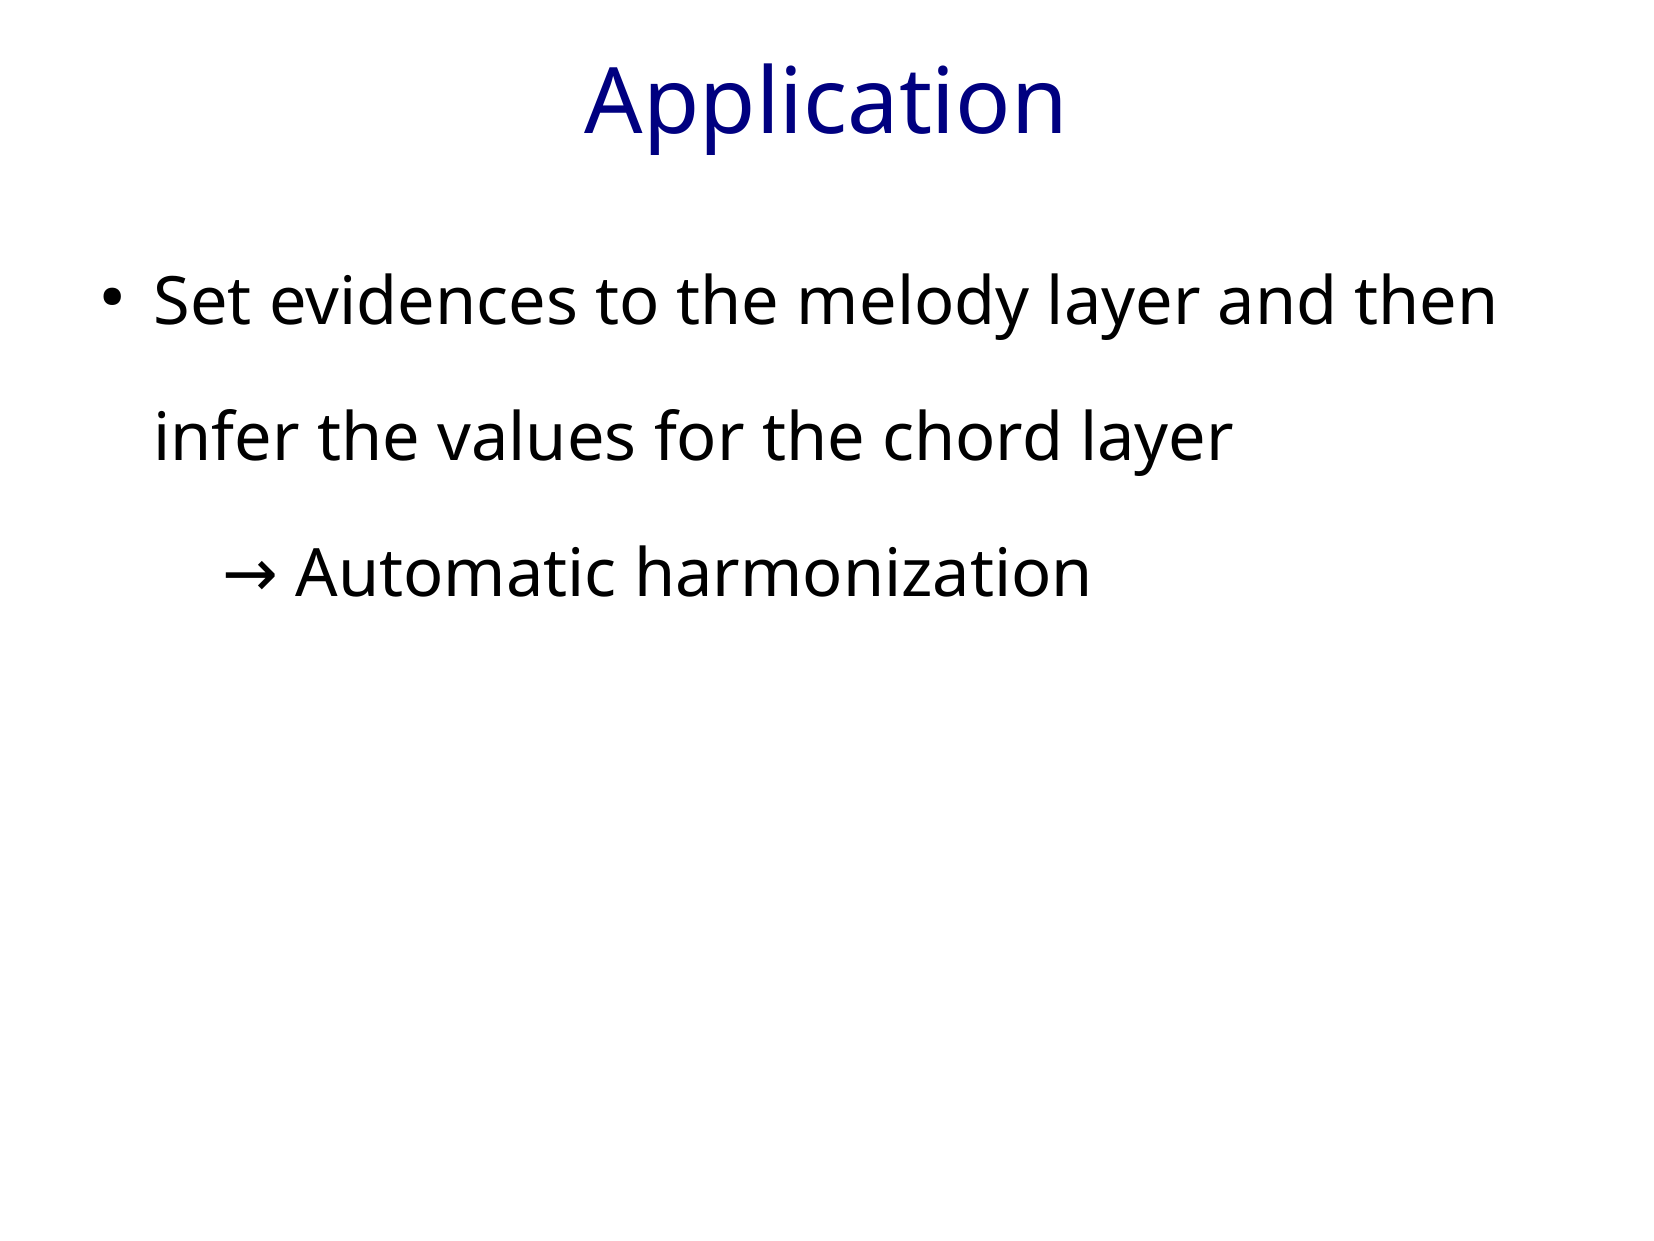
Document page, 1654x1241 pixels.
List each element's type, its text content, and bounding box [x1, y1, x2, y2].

list Set evidences to the melody layer and then infer the values for the chord layer → Automatic harmonization [82, 207, 1571, 1027]
title Application [82, 49, 1571, 148]
